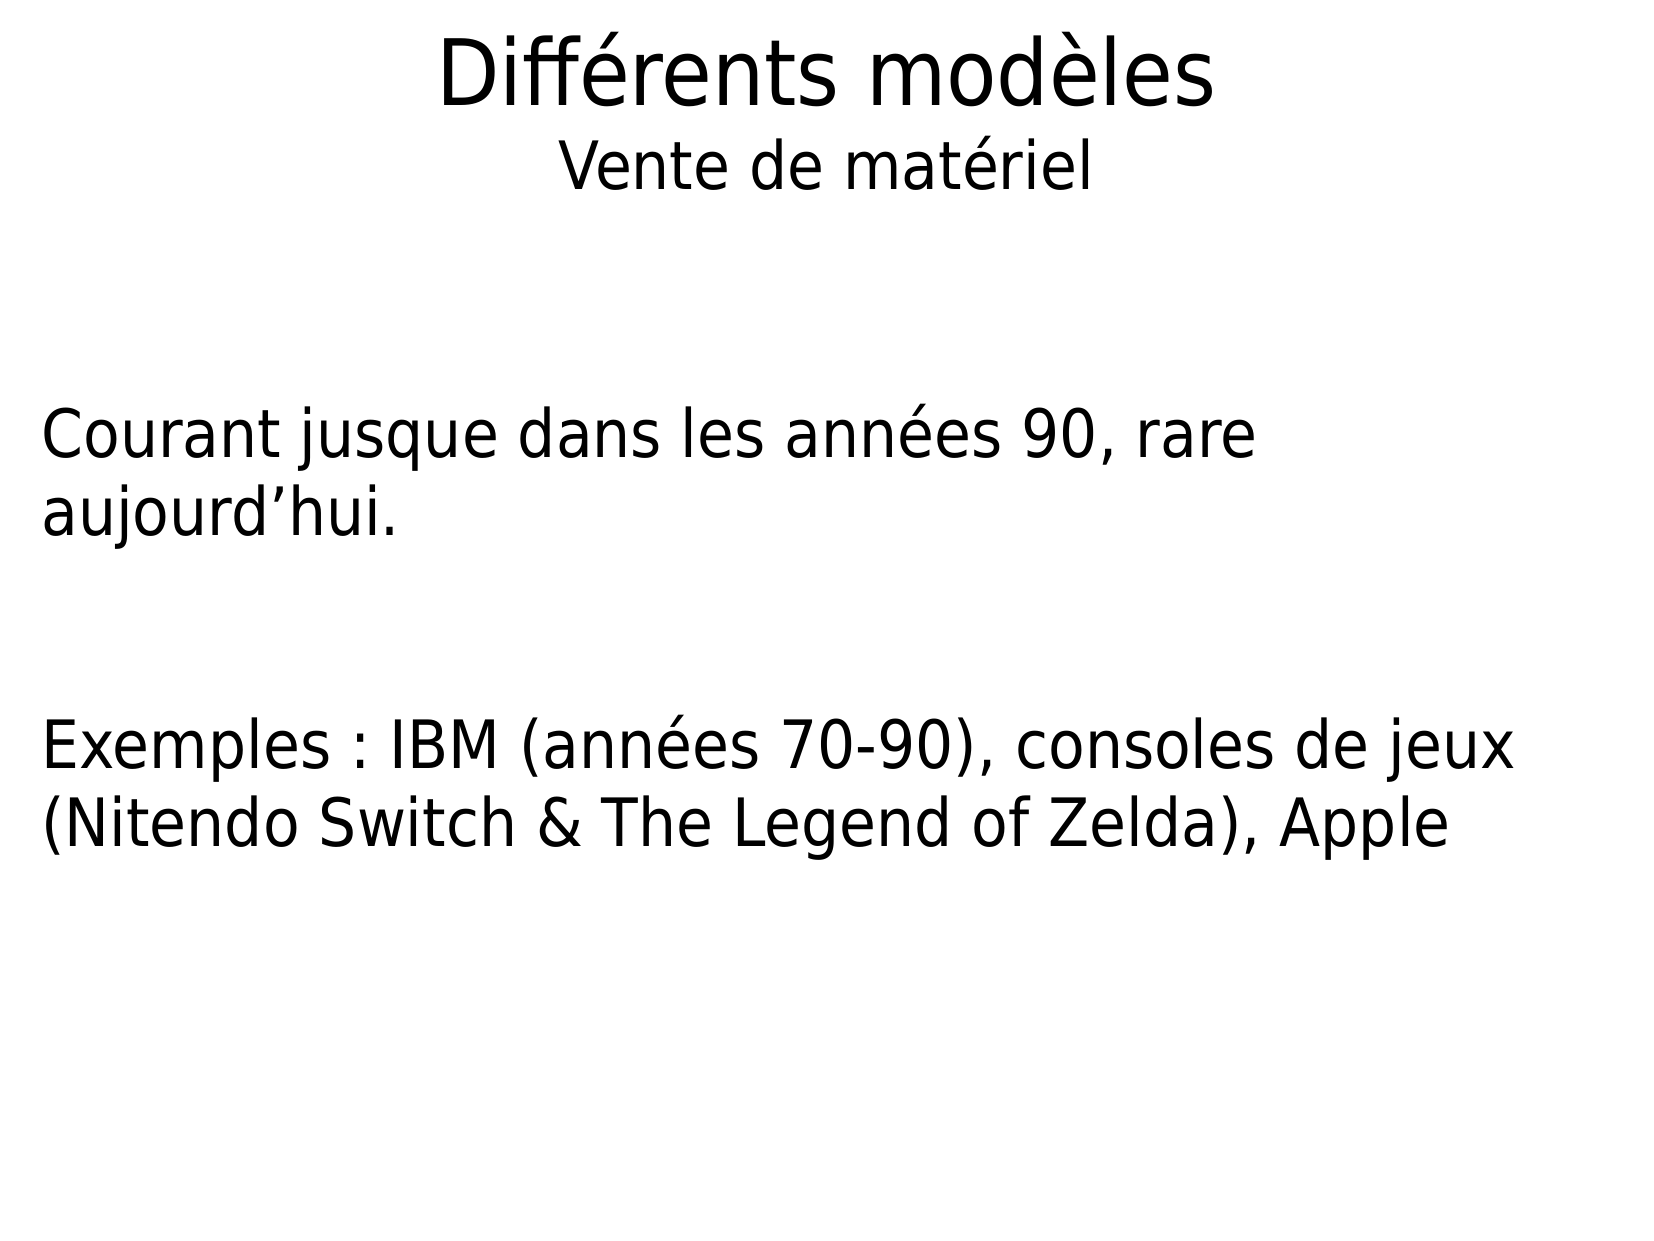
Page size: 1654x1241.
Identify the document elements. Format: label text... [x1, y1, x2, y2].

title Courant jusque dans les années 90, rare aujourd’hui. Exemples : IBM (années 70-90), consoles de jeux (Nitendo Switch & The Legend of Zelda), Apple [41, 240, 1613, 1201]
title Différents modèles Vente de matériel [41, 12, 1613, 214]
